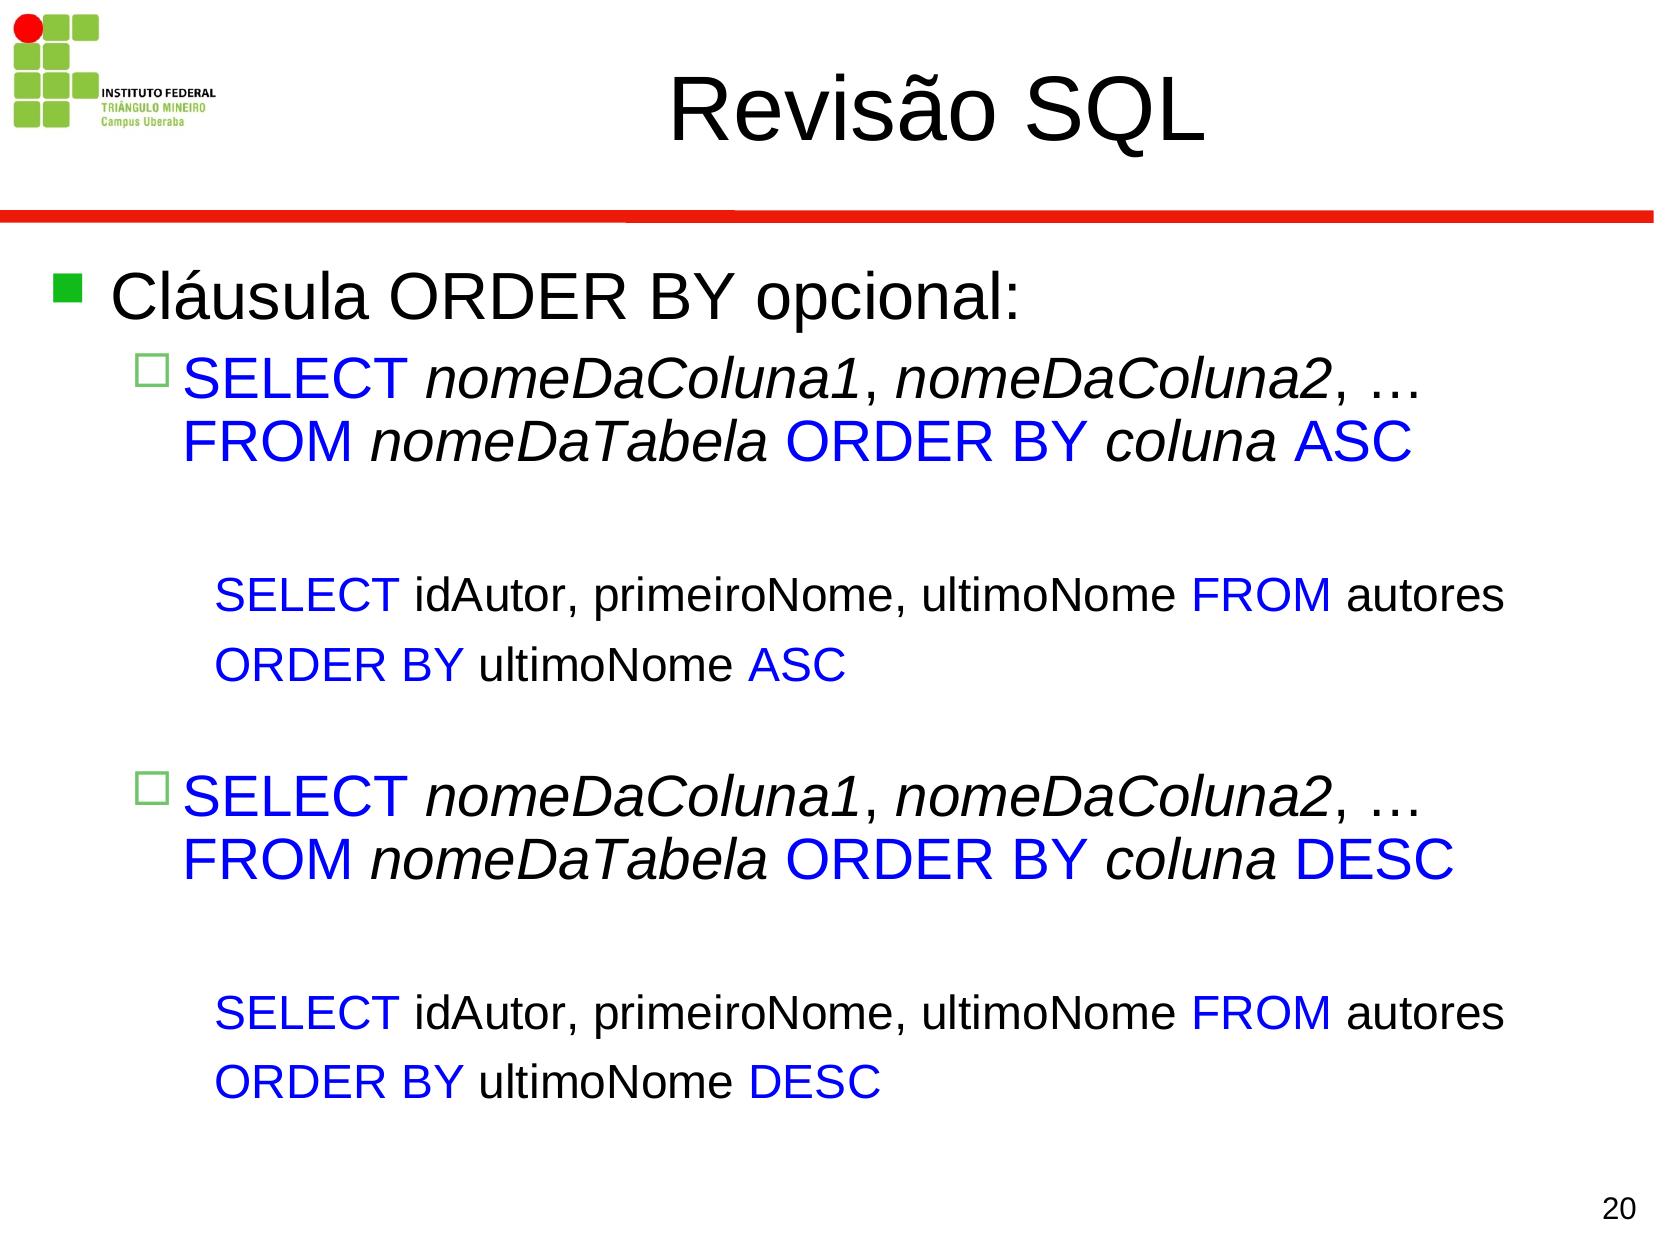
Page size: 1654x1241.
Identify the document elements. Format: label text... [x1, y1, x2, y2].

picture [0, 2, 228, 139]
text_box Cláusula ORDER BY opcional: SELECT nomeDaColuna1, nomeDaColuna2, … FROM nomeDaTabela ORDER BY coluna ASC SELECT idAutor, primeiroNome, ultimoNome FROM autores ORDER BY ultimoNome ASC SELECT nomeDaColuna1, nomeDaColuna2, … FROM nomeDaTabela ORDER BY coluna DESC SELECT idAutor, primeiroNome, ultimoNome FROM autores ORDER BY ultimoNome DESC [32, 253, 1622, 1205]
text_box Revisão SQL [253, 0, 1622, 207]
text_box <número> [1185, 1179, 1654, 1220]
